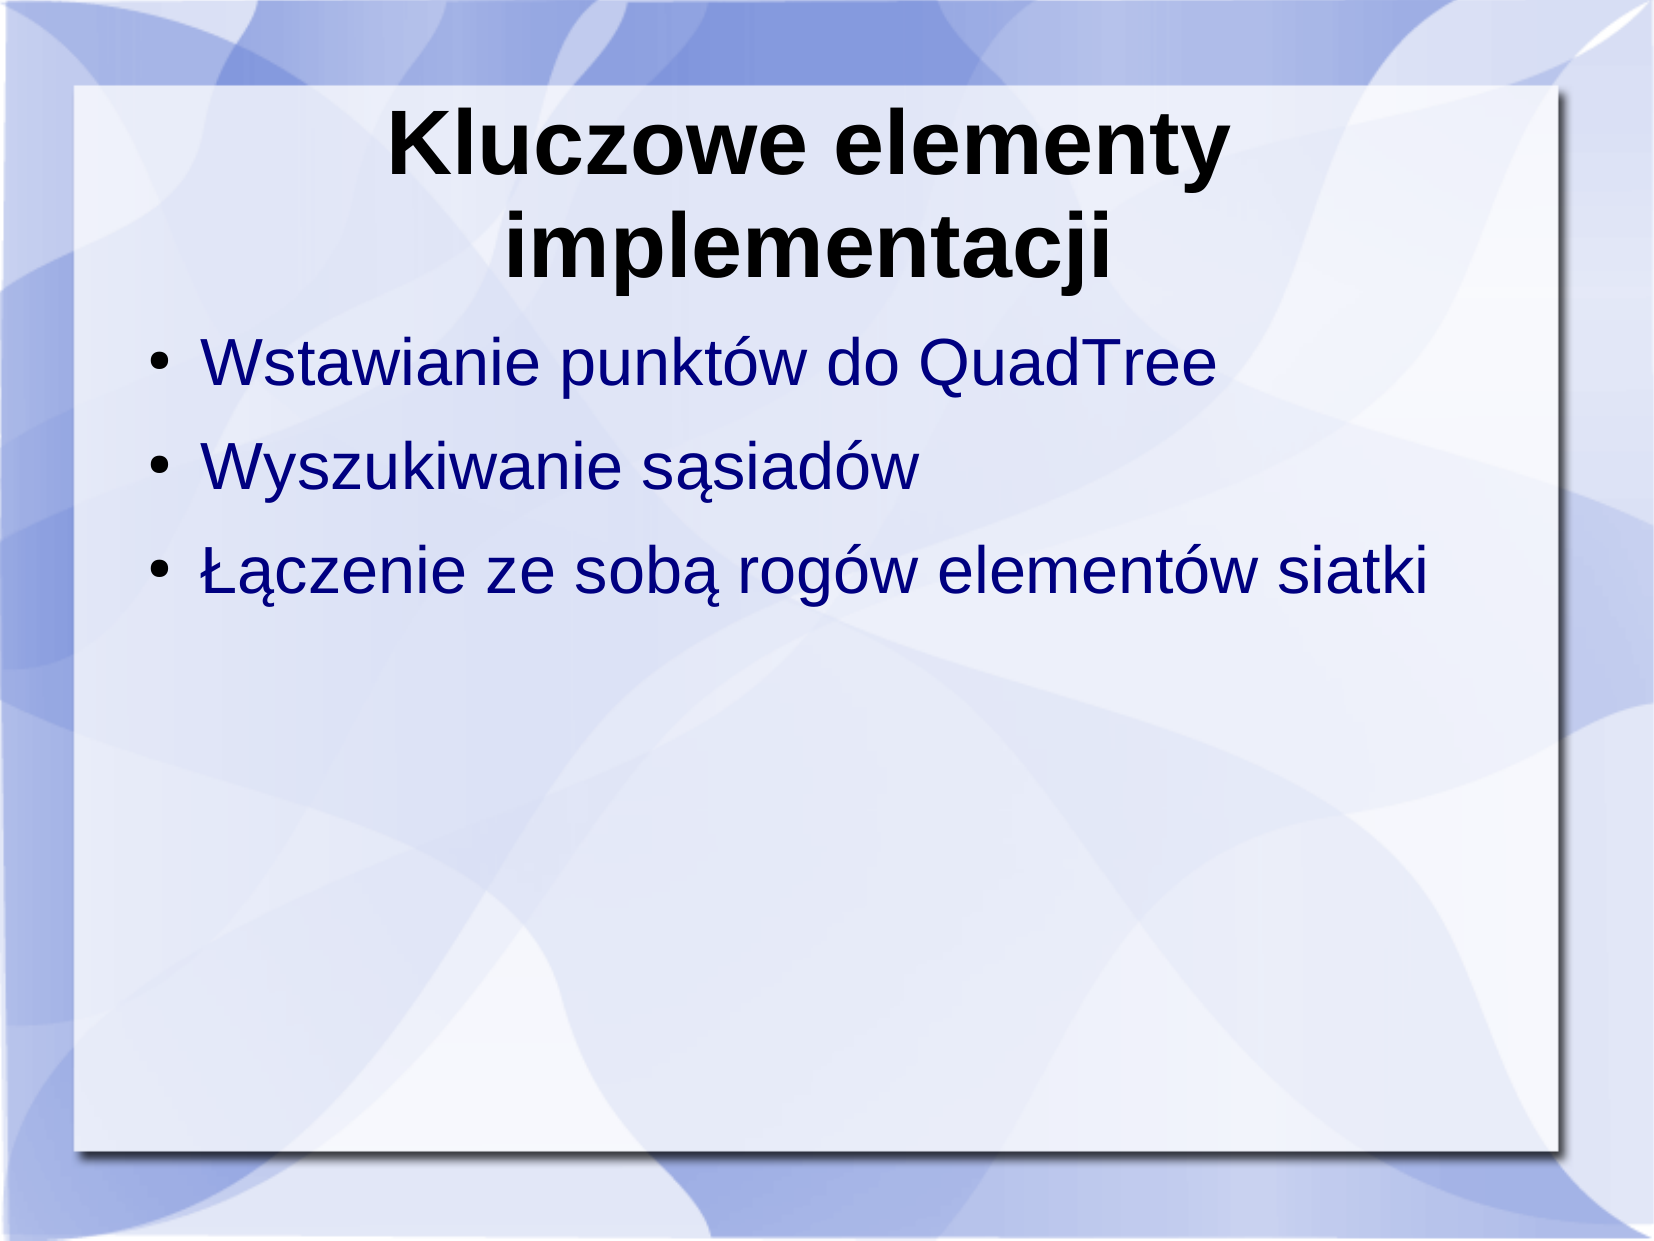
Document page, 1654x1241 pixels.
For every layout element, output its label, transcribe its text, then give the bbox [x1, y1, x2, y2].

picture [0, 0, 1654, 1241]
title Kluczowe elementy implementacji [82, 90, 1536, 298]
list Wstawianie punktów do QuadTree Wyszukiwanie sąsiadów Łączenie ze sobą rogów elementów siatki [129, 324, 1489, 975]
